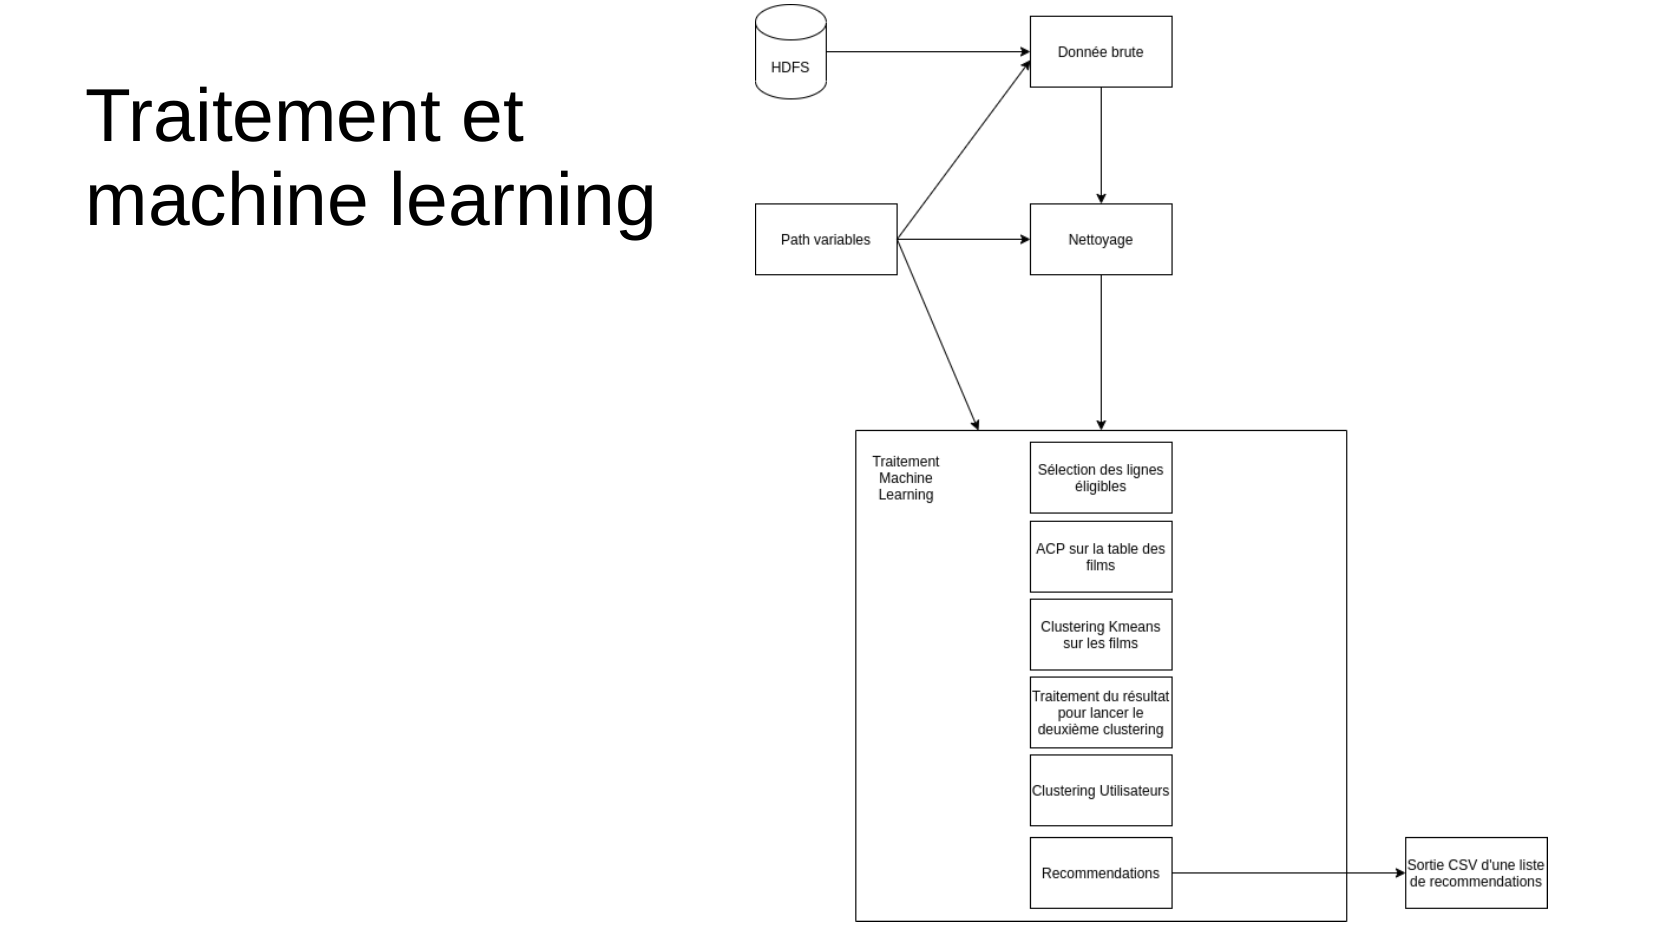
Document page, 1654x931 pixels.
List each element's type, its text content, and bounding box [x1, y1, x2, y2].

text_box Traitement et machine learning [70, 66, 686, 334]
picture [755, 4, 1548, 922]
